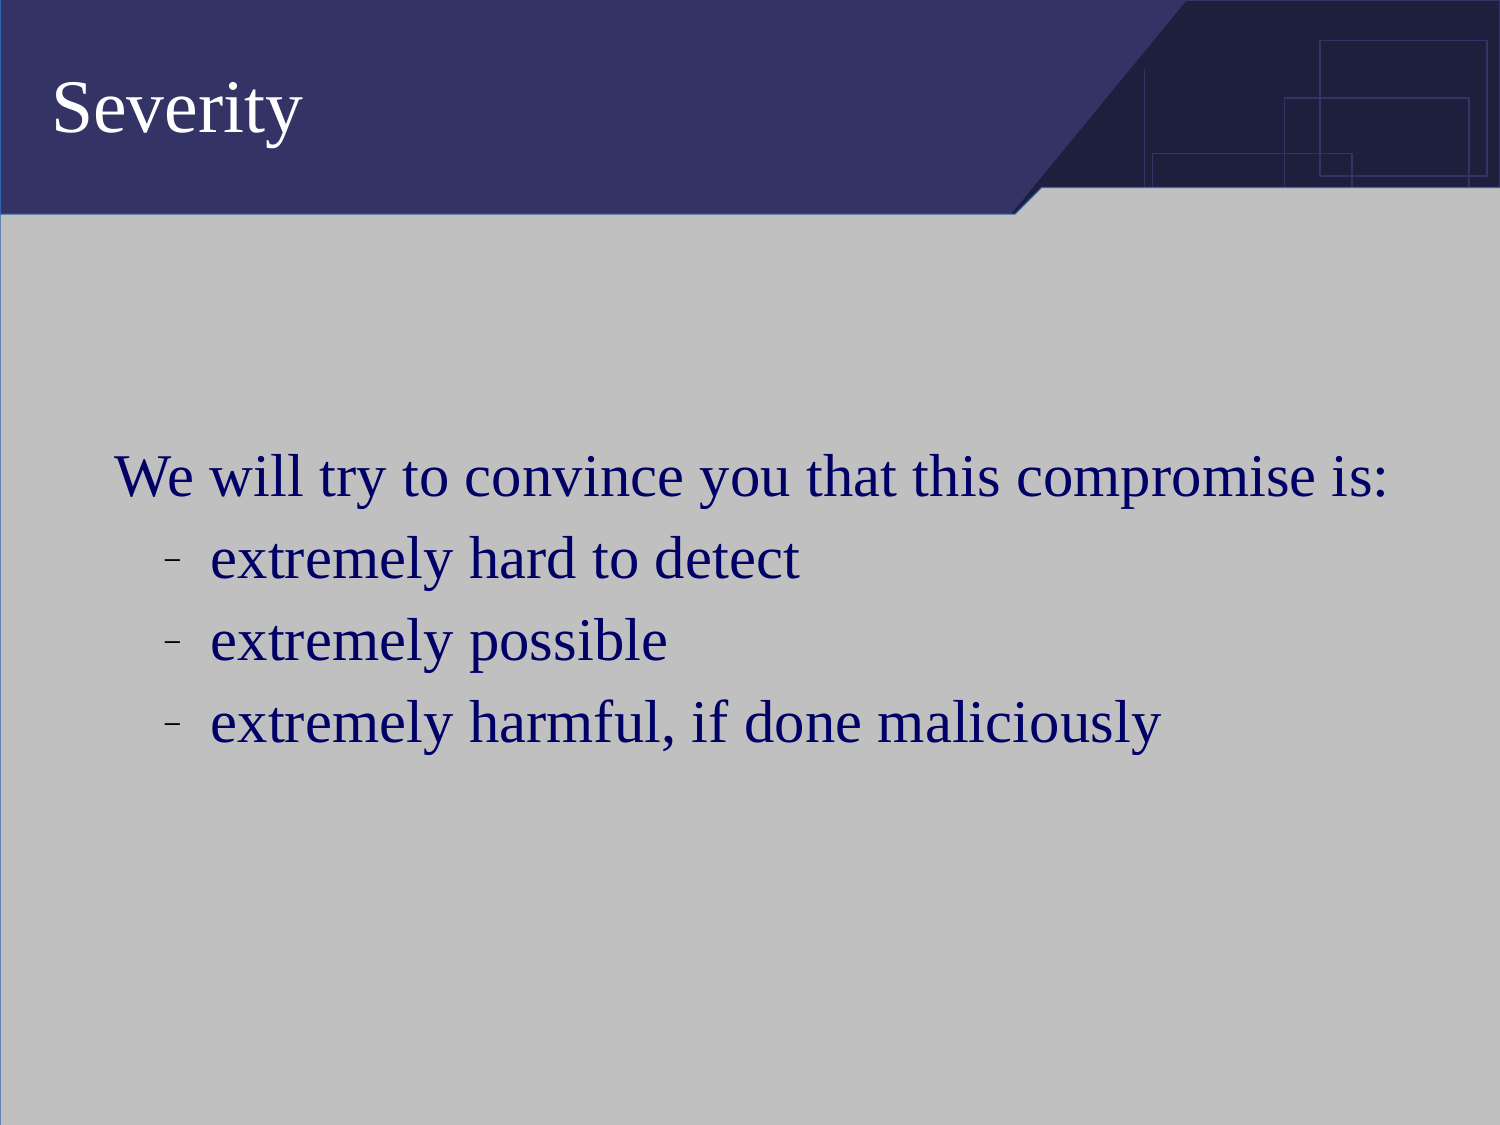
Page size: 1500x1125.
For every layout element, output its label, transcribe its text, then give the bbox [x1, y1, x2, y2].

text_box Severity [0, 57, 1276, 157]
text_box We will try to convince you that this compromise is: extremely hard to detect extremely possible extremely harmful, if done maliciously [45, 435, 1456, 764]
